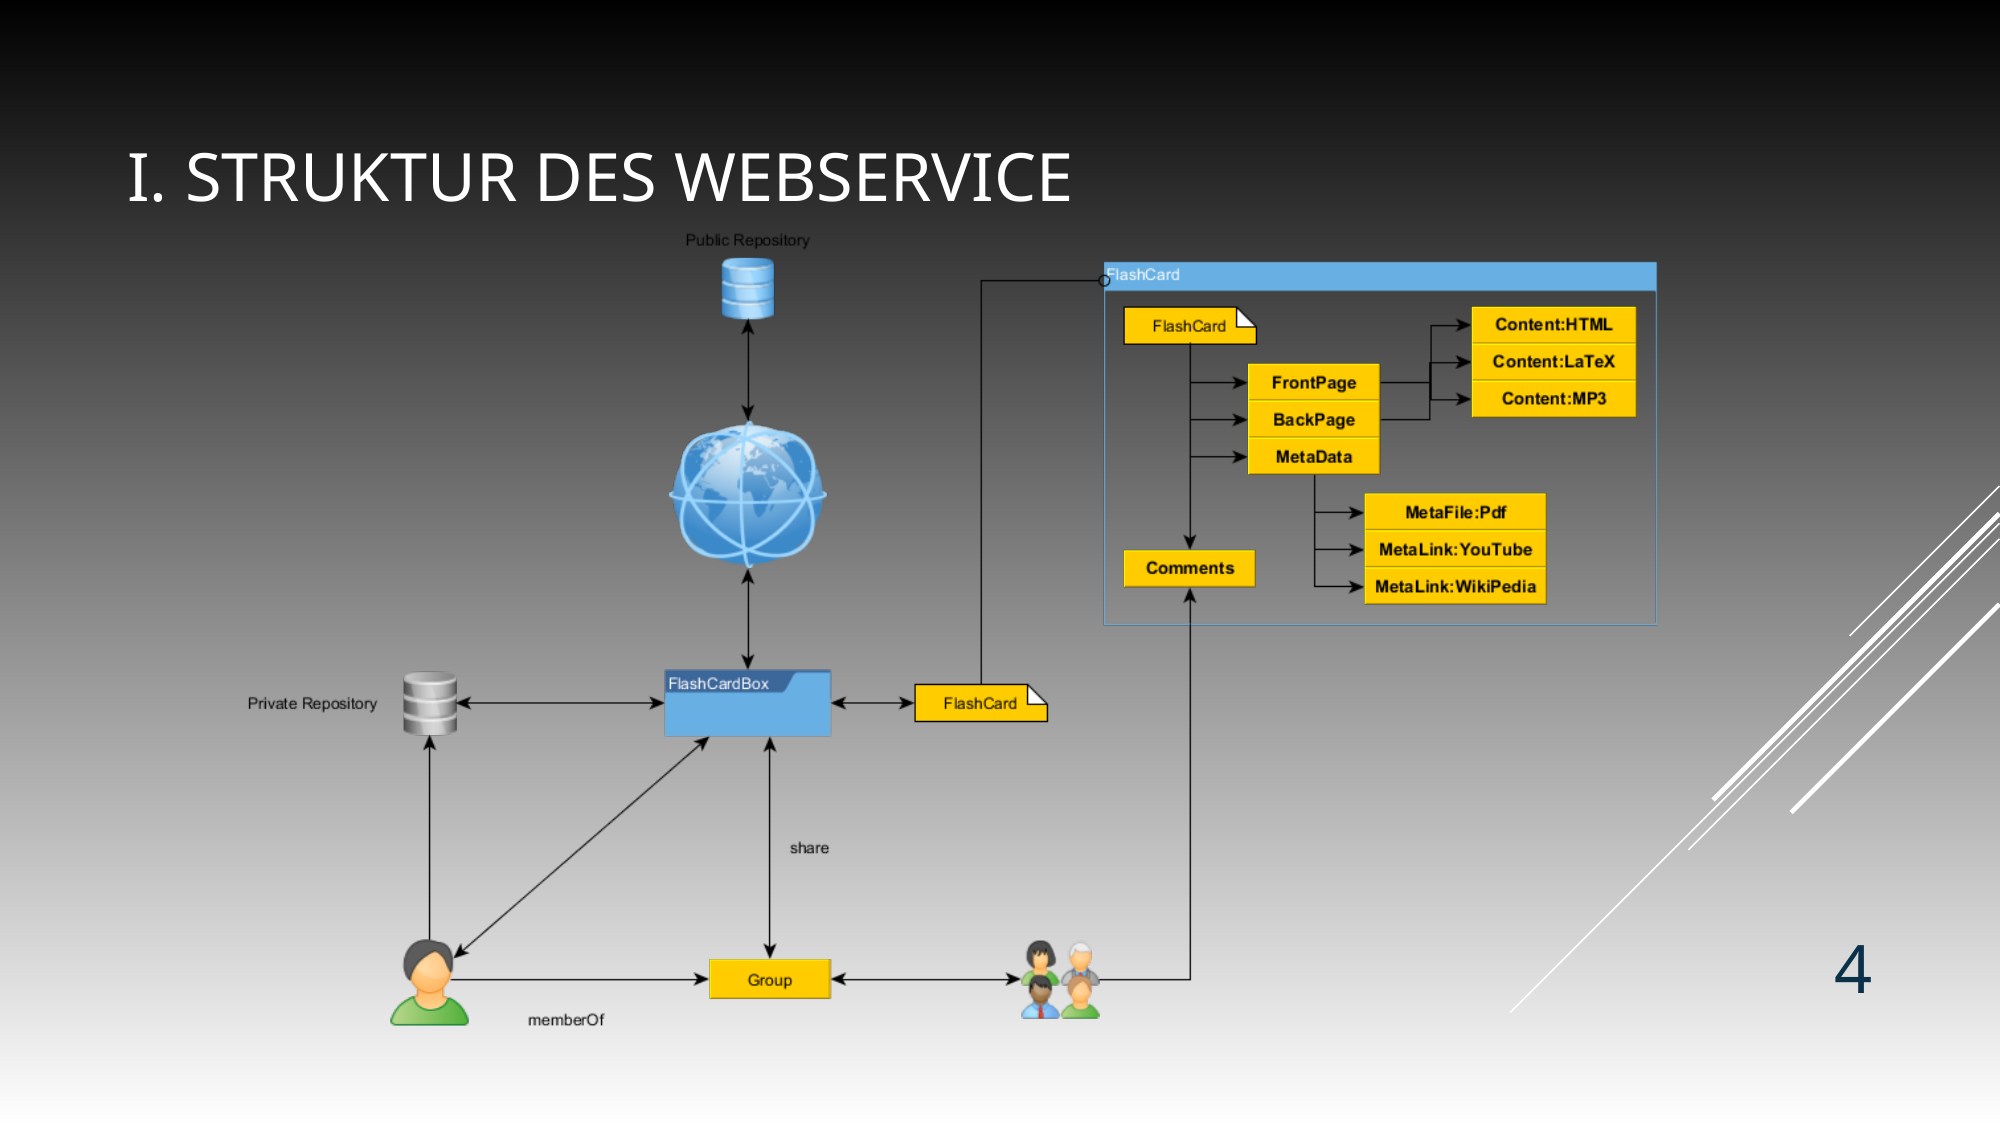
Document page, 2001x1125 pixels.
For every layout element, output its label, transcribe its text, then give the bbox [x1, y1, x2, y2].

slide_number <Foliennummer> [1700, 915, 1888, 1025]
title I. STRUKTUR DES wEBsERVICE [112, 112, 1763, 238]
picture [224, 206, 1678, 1052]
